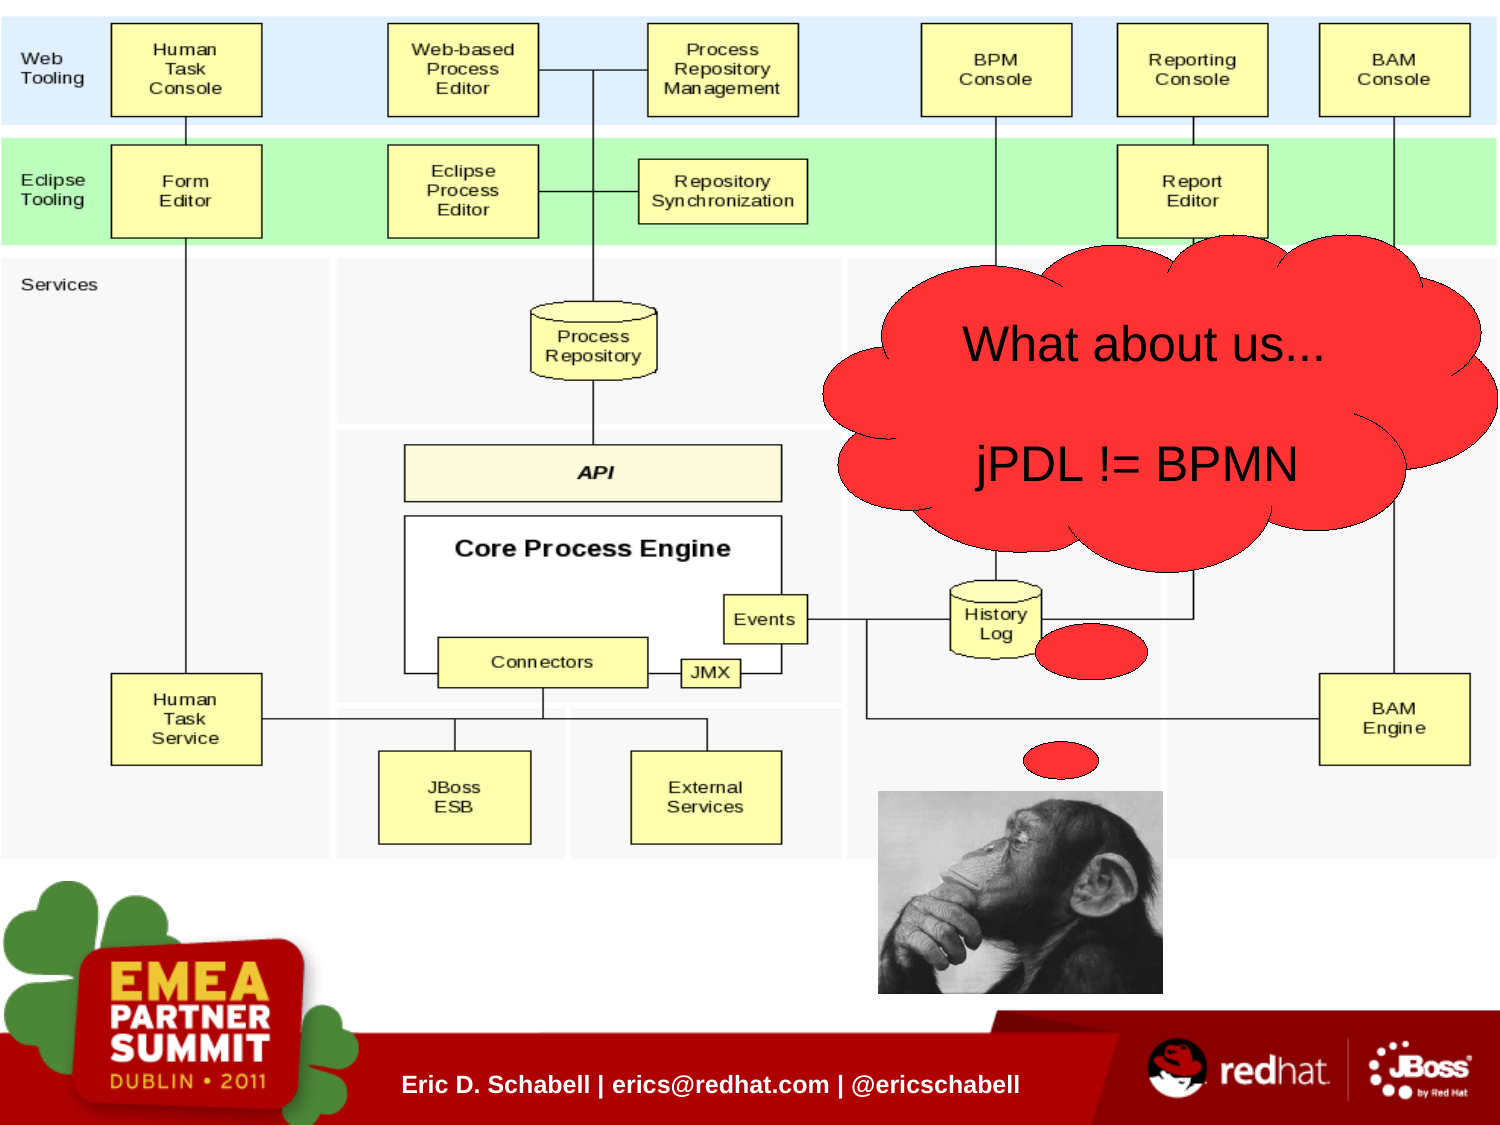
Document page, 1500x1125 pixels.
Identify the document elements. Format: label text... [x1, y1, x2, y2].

text_box What about us... jPDL != BPMN [947, 304, 1398, 559]
text_box [1035, 623, 1148, 680]
text_box [1023, 741, 1099, 780]
text_box [822, 234, 1498, 537]
text_box [1106, 559, 1229, 573]
picture [0, 14, 1500, 1125]
